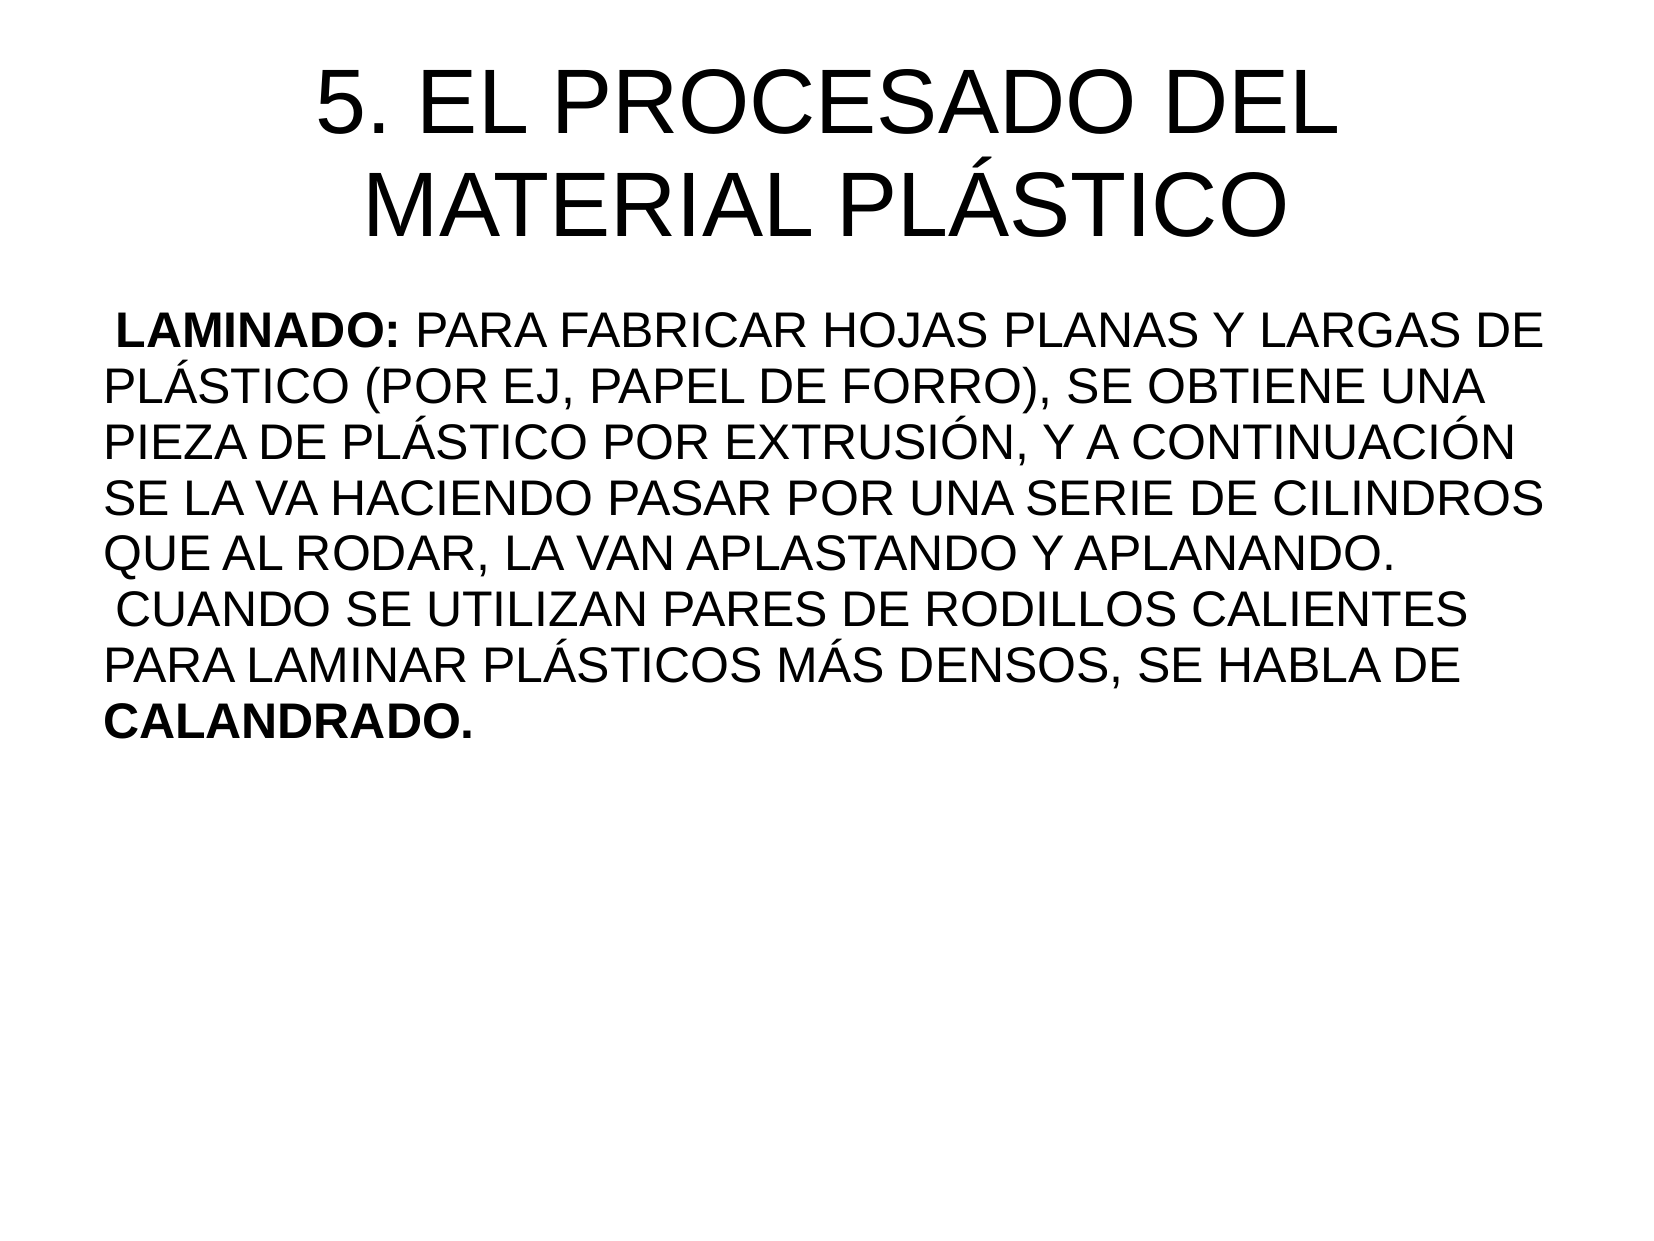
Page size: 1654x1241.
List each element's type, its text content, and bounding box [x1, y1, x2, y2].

title 5. EL PROCESADO DEL MATERIAL PLÁSTICO [82, 49, 1571, 257]
text_box LAMINADO: PARA FABRICAR HOJAS PLANAS Y LARGAS DE PLÁSTICO (POR EJ, PAPEL DE FORRO), SE OBTIENE UNA PIEZA DE PLÁSTICO POR EXTRUSIÓN, Y A CONTINUACIÓN SE LA VA HACIENDO PASAR POR UNA SERIE DE CILINDROS QUE AL RODAR, LA VAN APLASTANDO Y APLANANDO. CUANDO SE UTILIZAN PARES DE RODILLOS CALIENTES PARA LAMINAR PLÁSTICOS MÁS DENSOS, SE HABLA DE CALANDRADO. [88, 295, 1565, 812]
